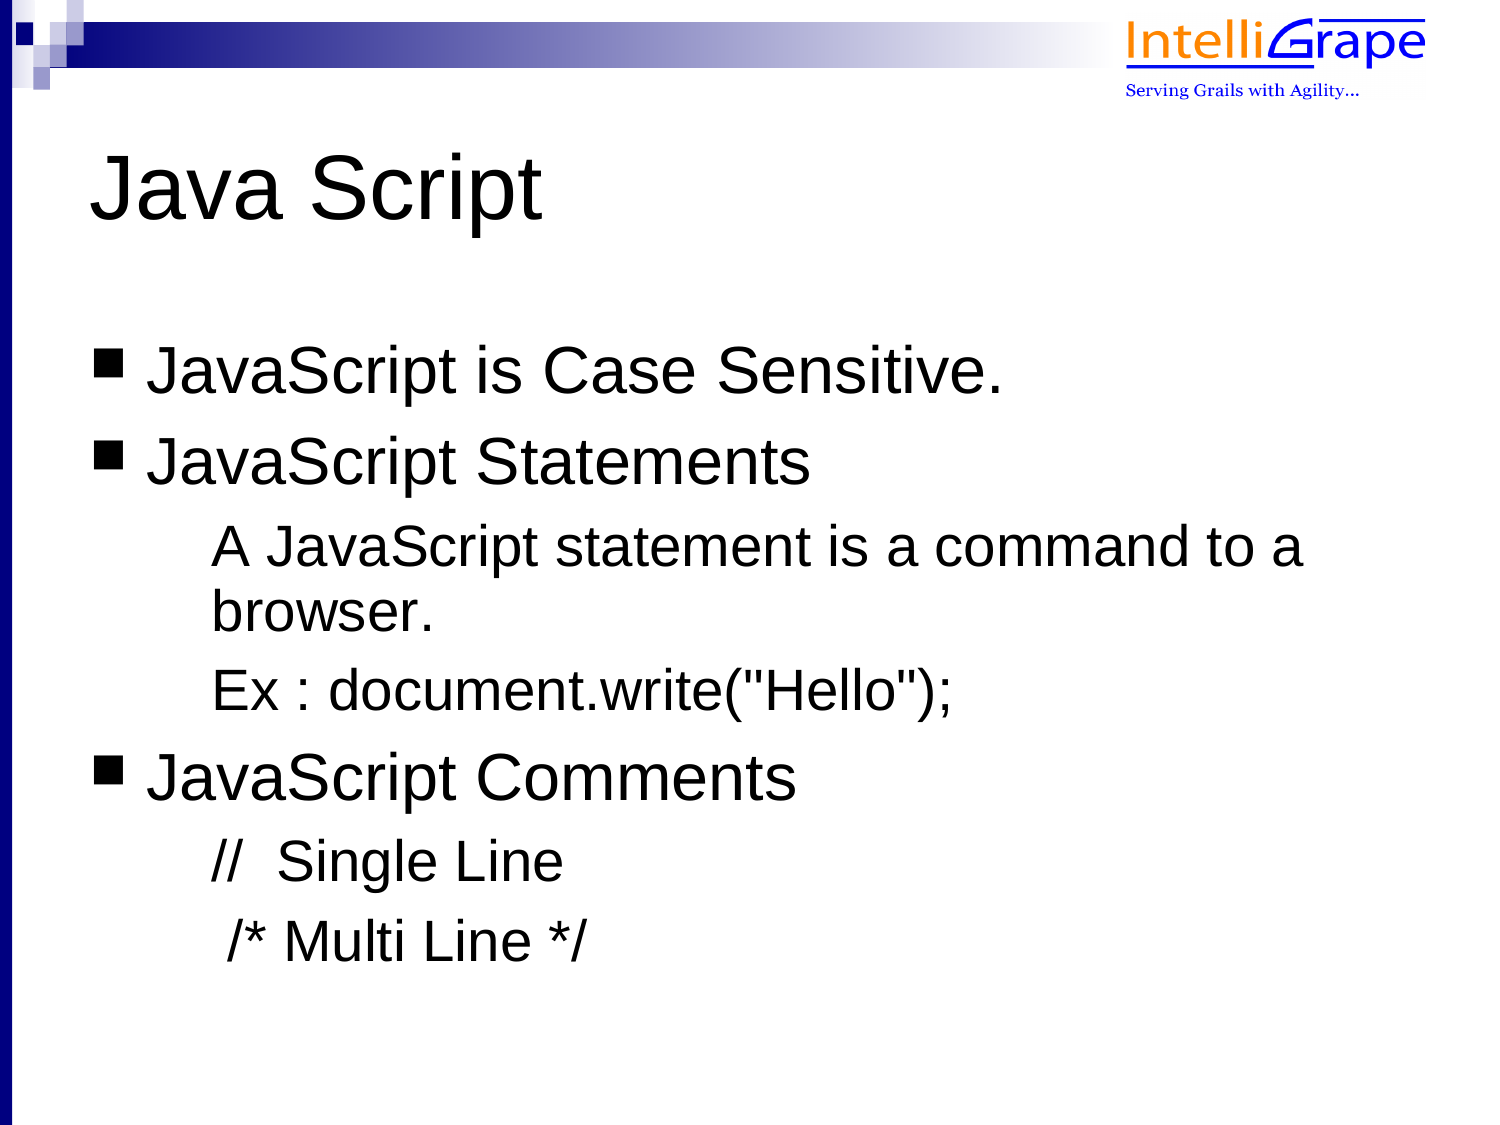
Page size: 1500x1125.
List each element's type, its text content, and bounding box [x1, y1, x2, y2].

title Java Script [75, 74, 1426, 301]
list JavaScript is Case Sensitive. JavaScript Statements A JavaScript statement is a command to a browser. Ex : document.write("Hello"); JavaScript Comments // Single Line /* Multi Line */ [75, 324, 1426, 1068]
picture [1125, 12, 1425, 74]
